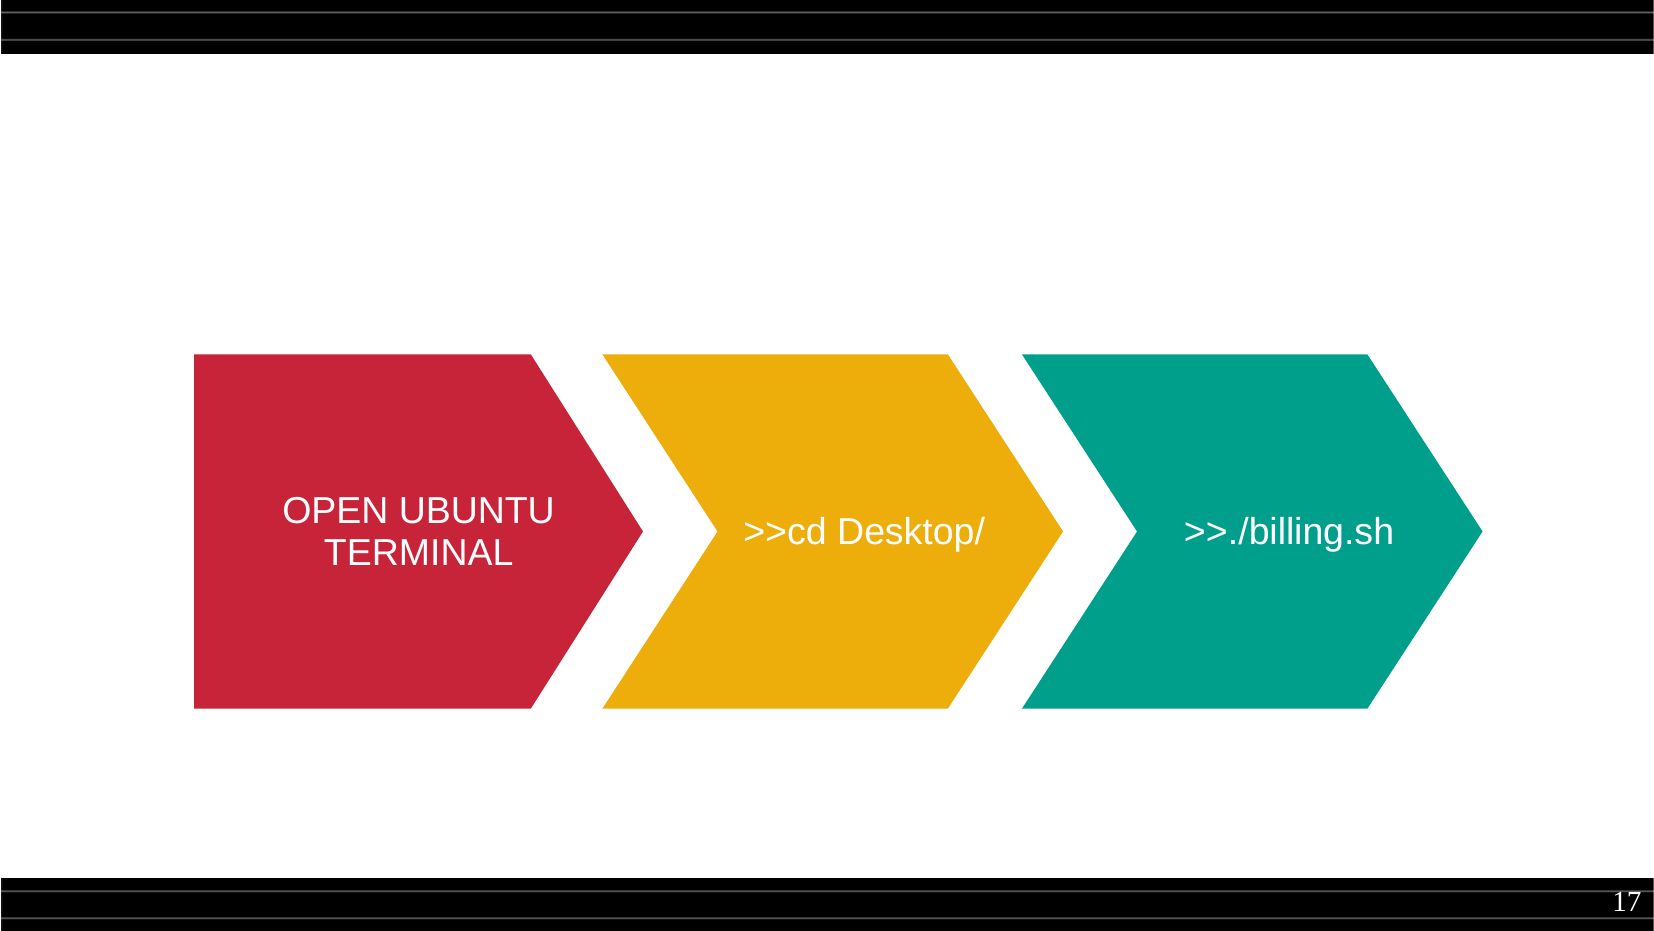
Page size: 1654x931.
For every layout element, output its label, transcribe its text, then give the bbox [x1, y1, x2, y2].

text_box OPEN UBUNTU TERMINAL [194, 354, 643, 709]
text_box >>cd Desktop/ [602, 354, 1064, 709]
picture [1, 878, 1654, 931]
text_box >>./billing.sh [1021, 354, 1483, 709]
picture [1, 0, 1654, 54]
